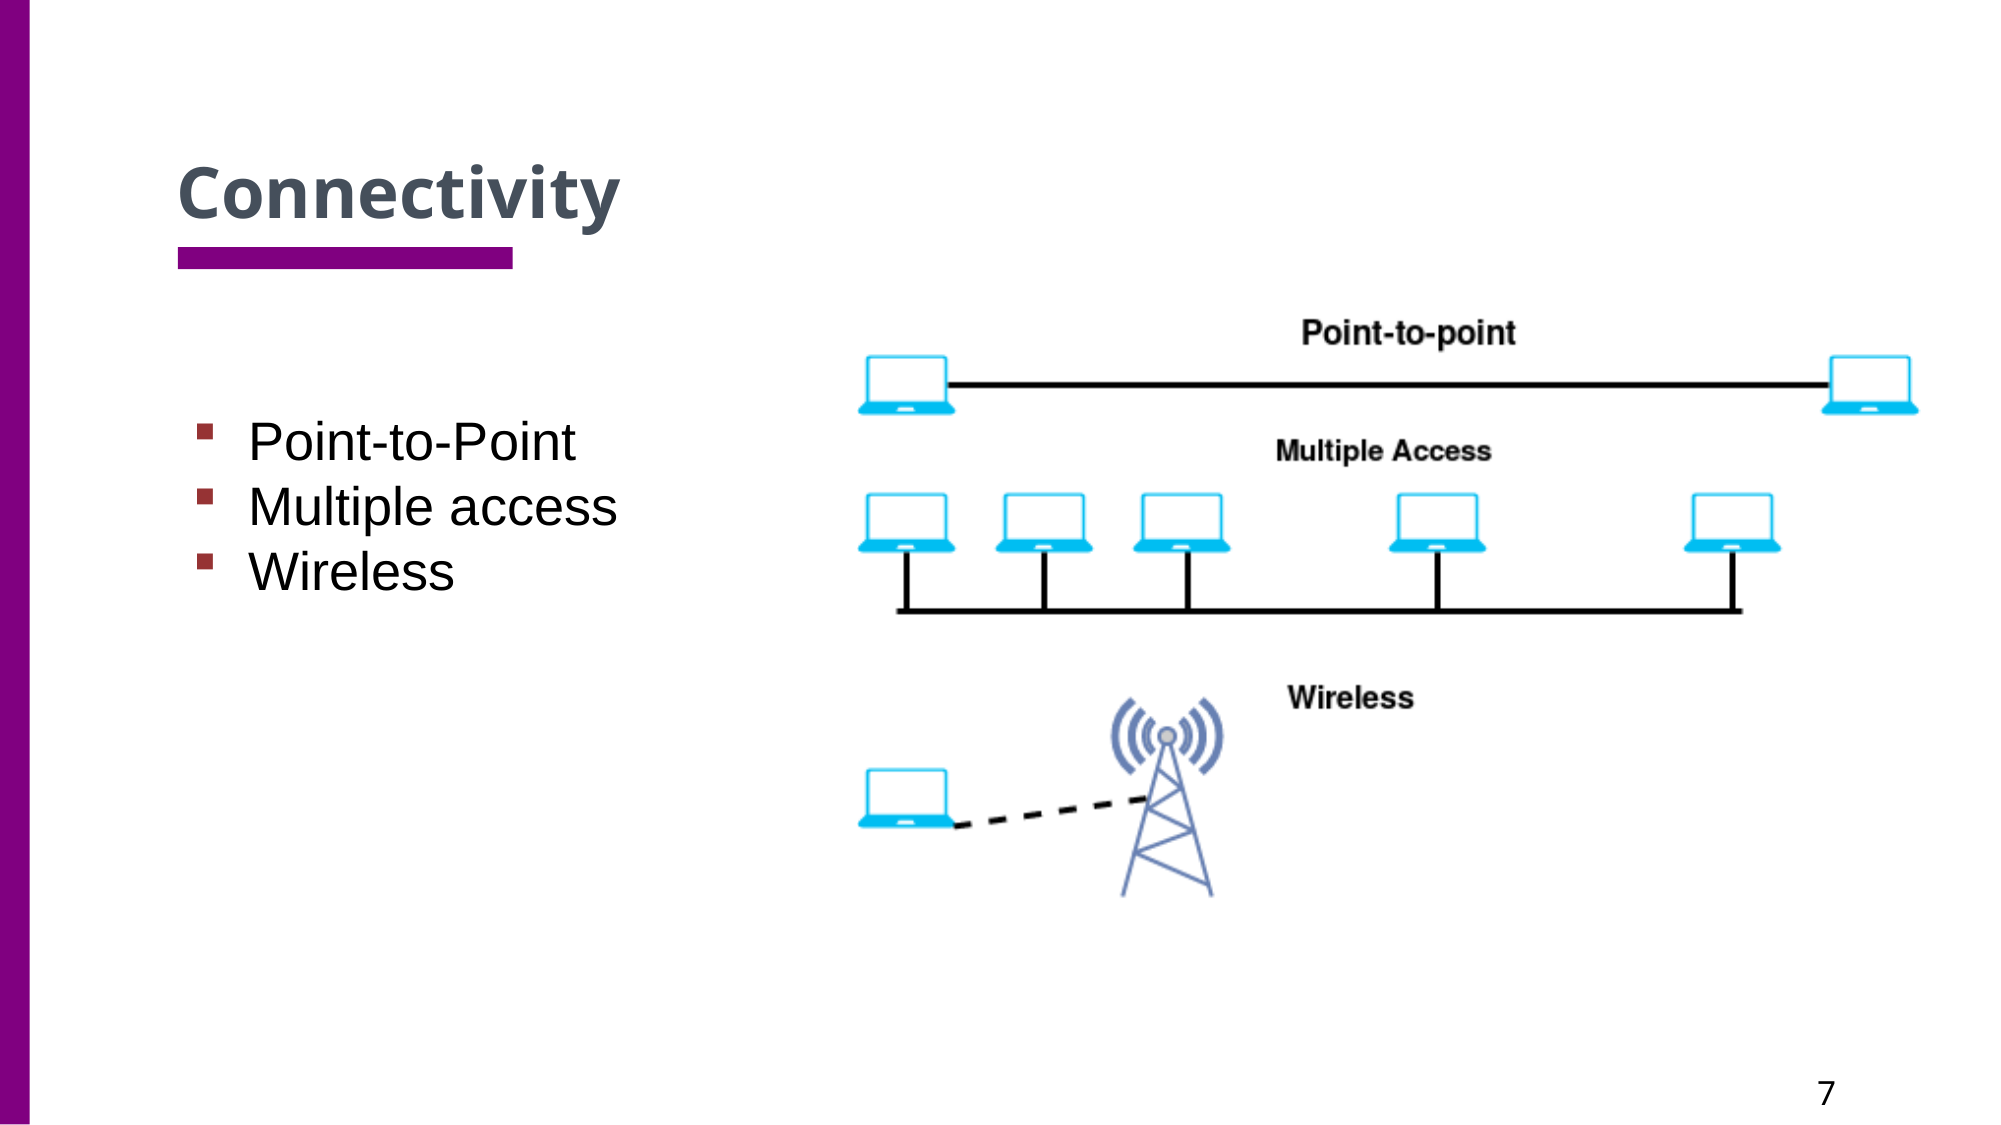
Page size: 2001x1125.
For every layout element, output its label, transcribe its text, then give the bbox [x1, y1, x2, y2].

text_box Connectivity [161, 135, 691, 237]
text_box Point-to-Point Multiple access Wireless [177, 326, 1875, 1050]
picture [857, 239, 1968, 901]
